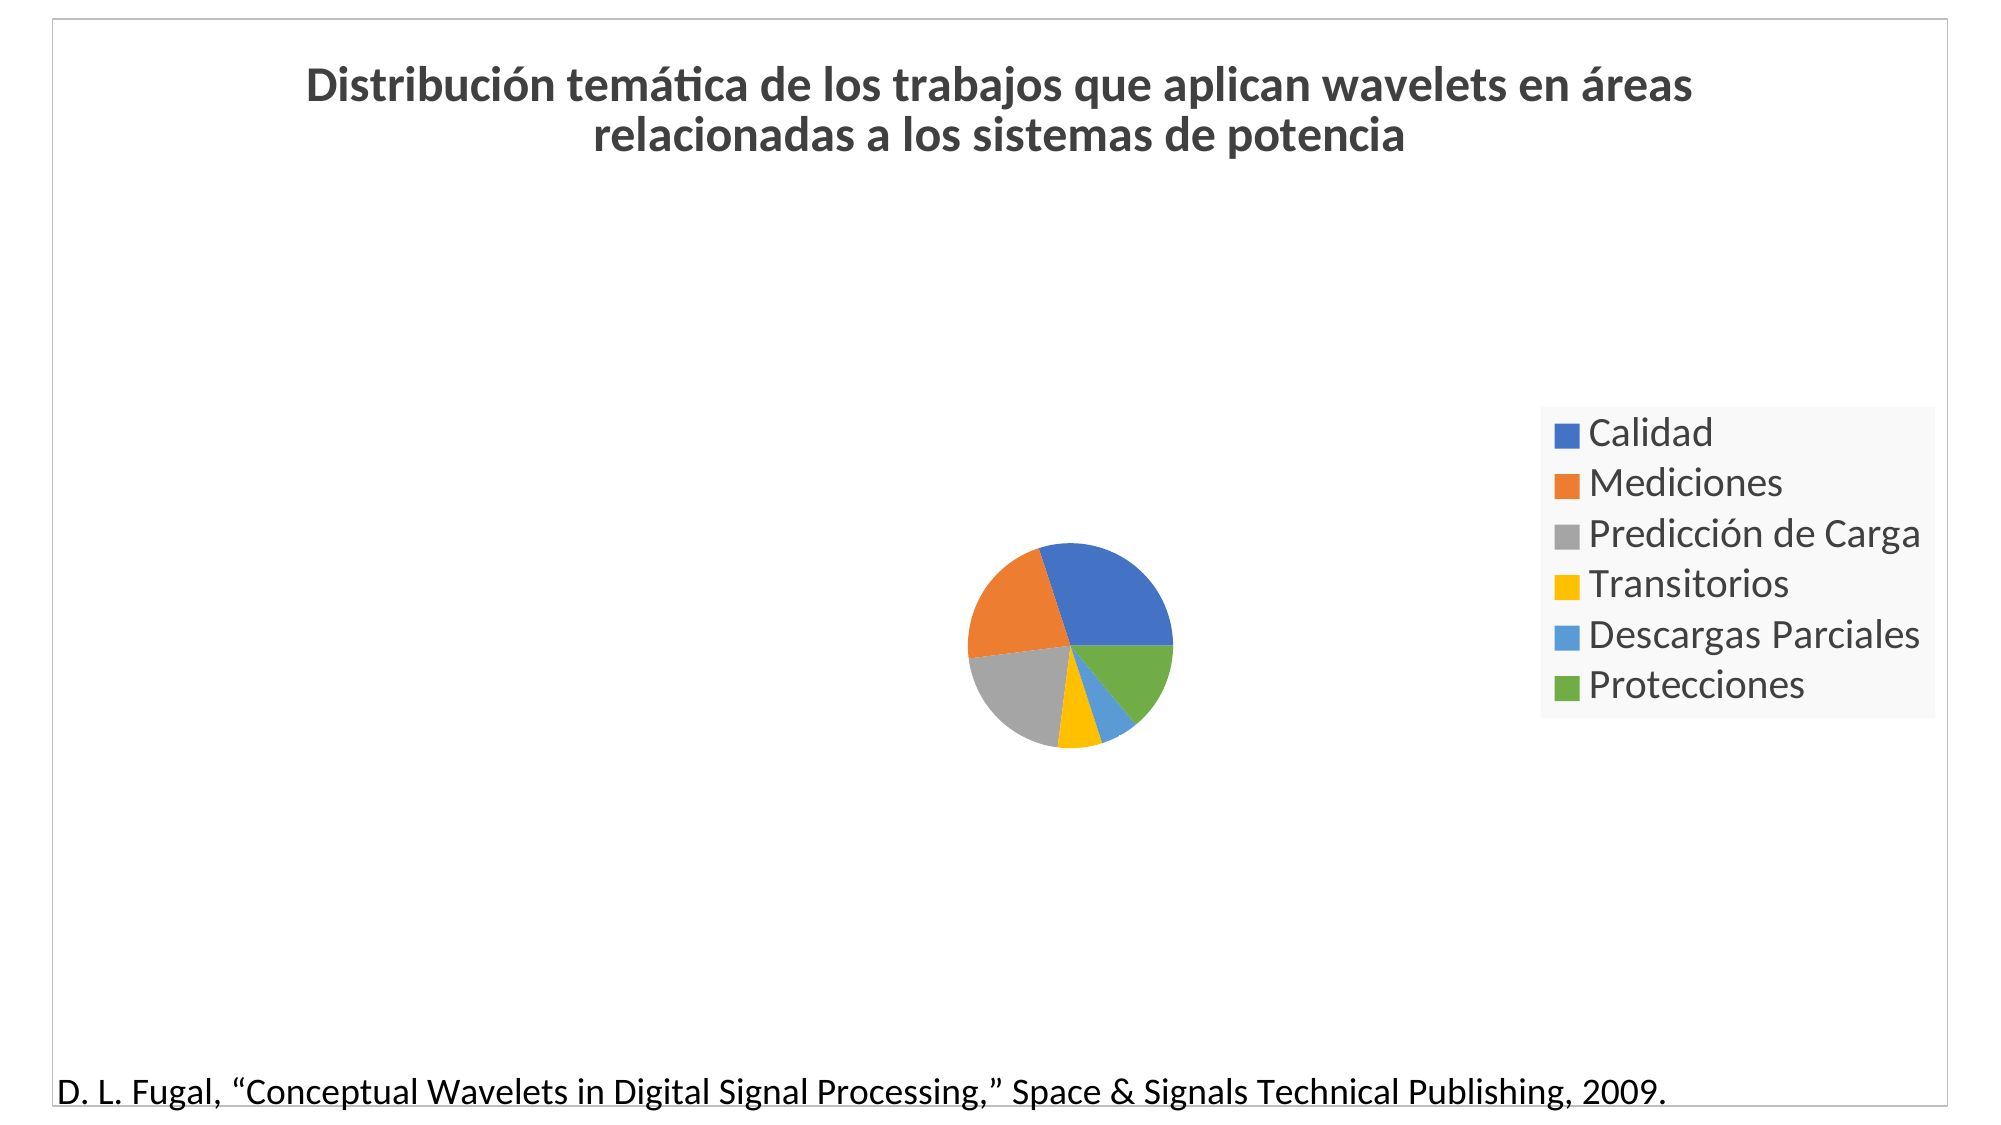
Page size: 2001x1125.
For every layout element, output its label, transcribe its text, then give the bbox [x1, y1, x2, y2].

chart [51, 18, 1949, 1107]
text_box D. L. Fugal, “Conceptual Wavelets in Digital Signal Processing,” Space & Signals Technical Publishing, 2009. [42, 1059, 1920, 1119]
